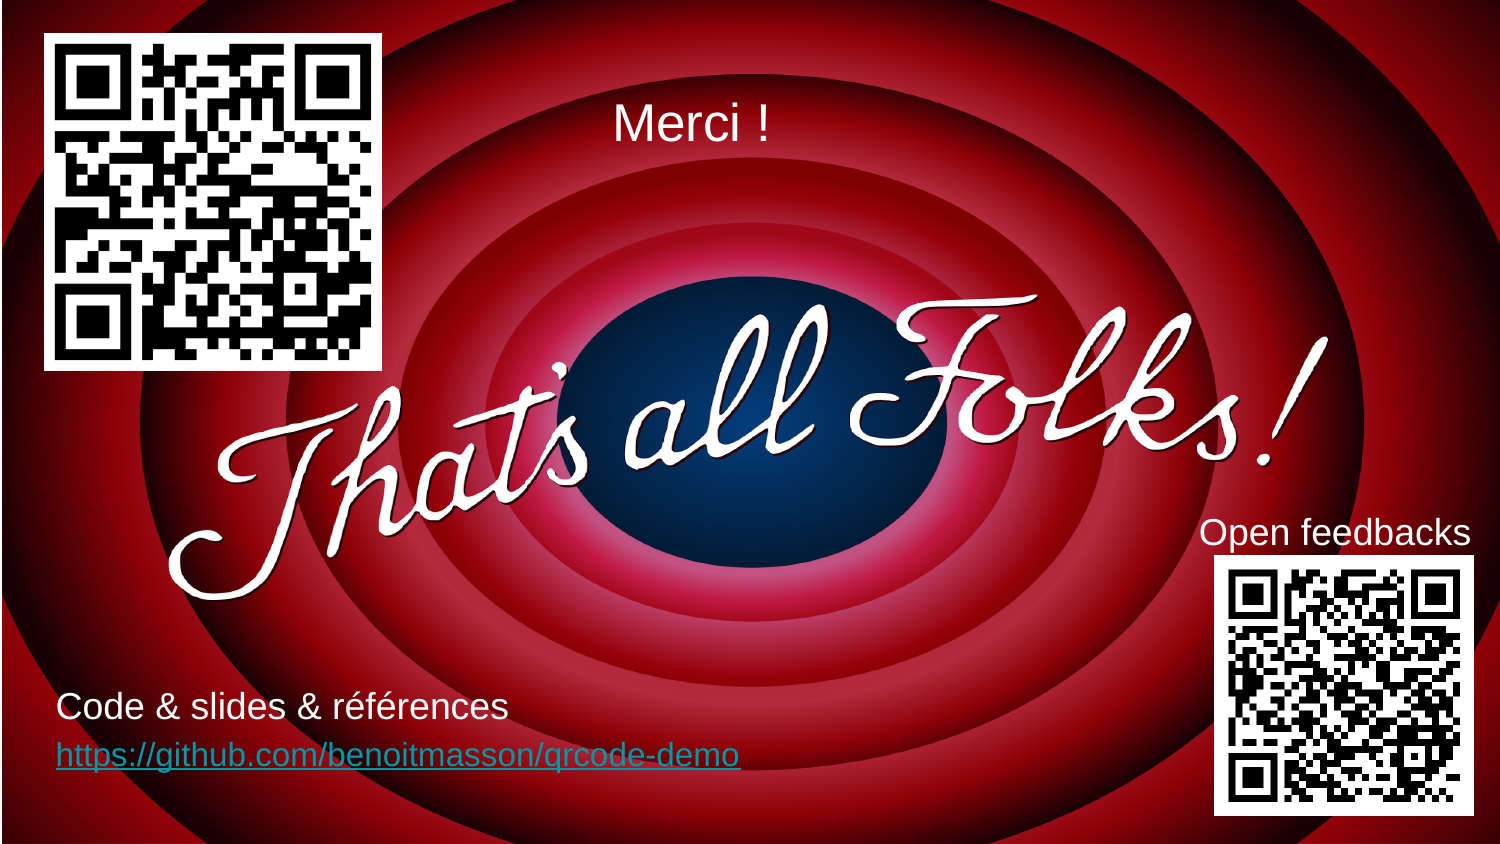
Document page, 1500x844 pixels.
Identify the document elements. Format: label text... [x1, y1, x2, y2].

title Merci ! [382, 72, 1449, 167]
list Code & slides & références https://github.com/benoitmasson/qrcode-demo [40, 660, 765, 796]
picture [0, 0, 1500, 844]
list Open feedbacks [1165, 486, 1487, 581]
